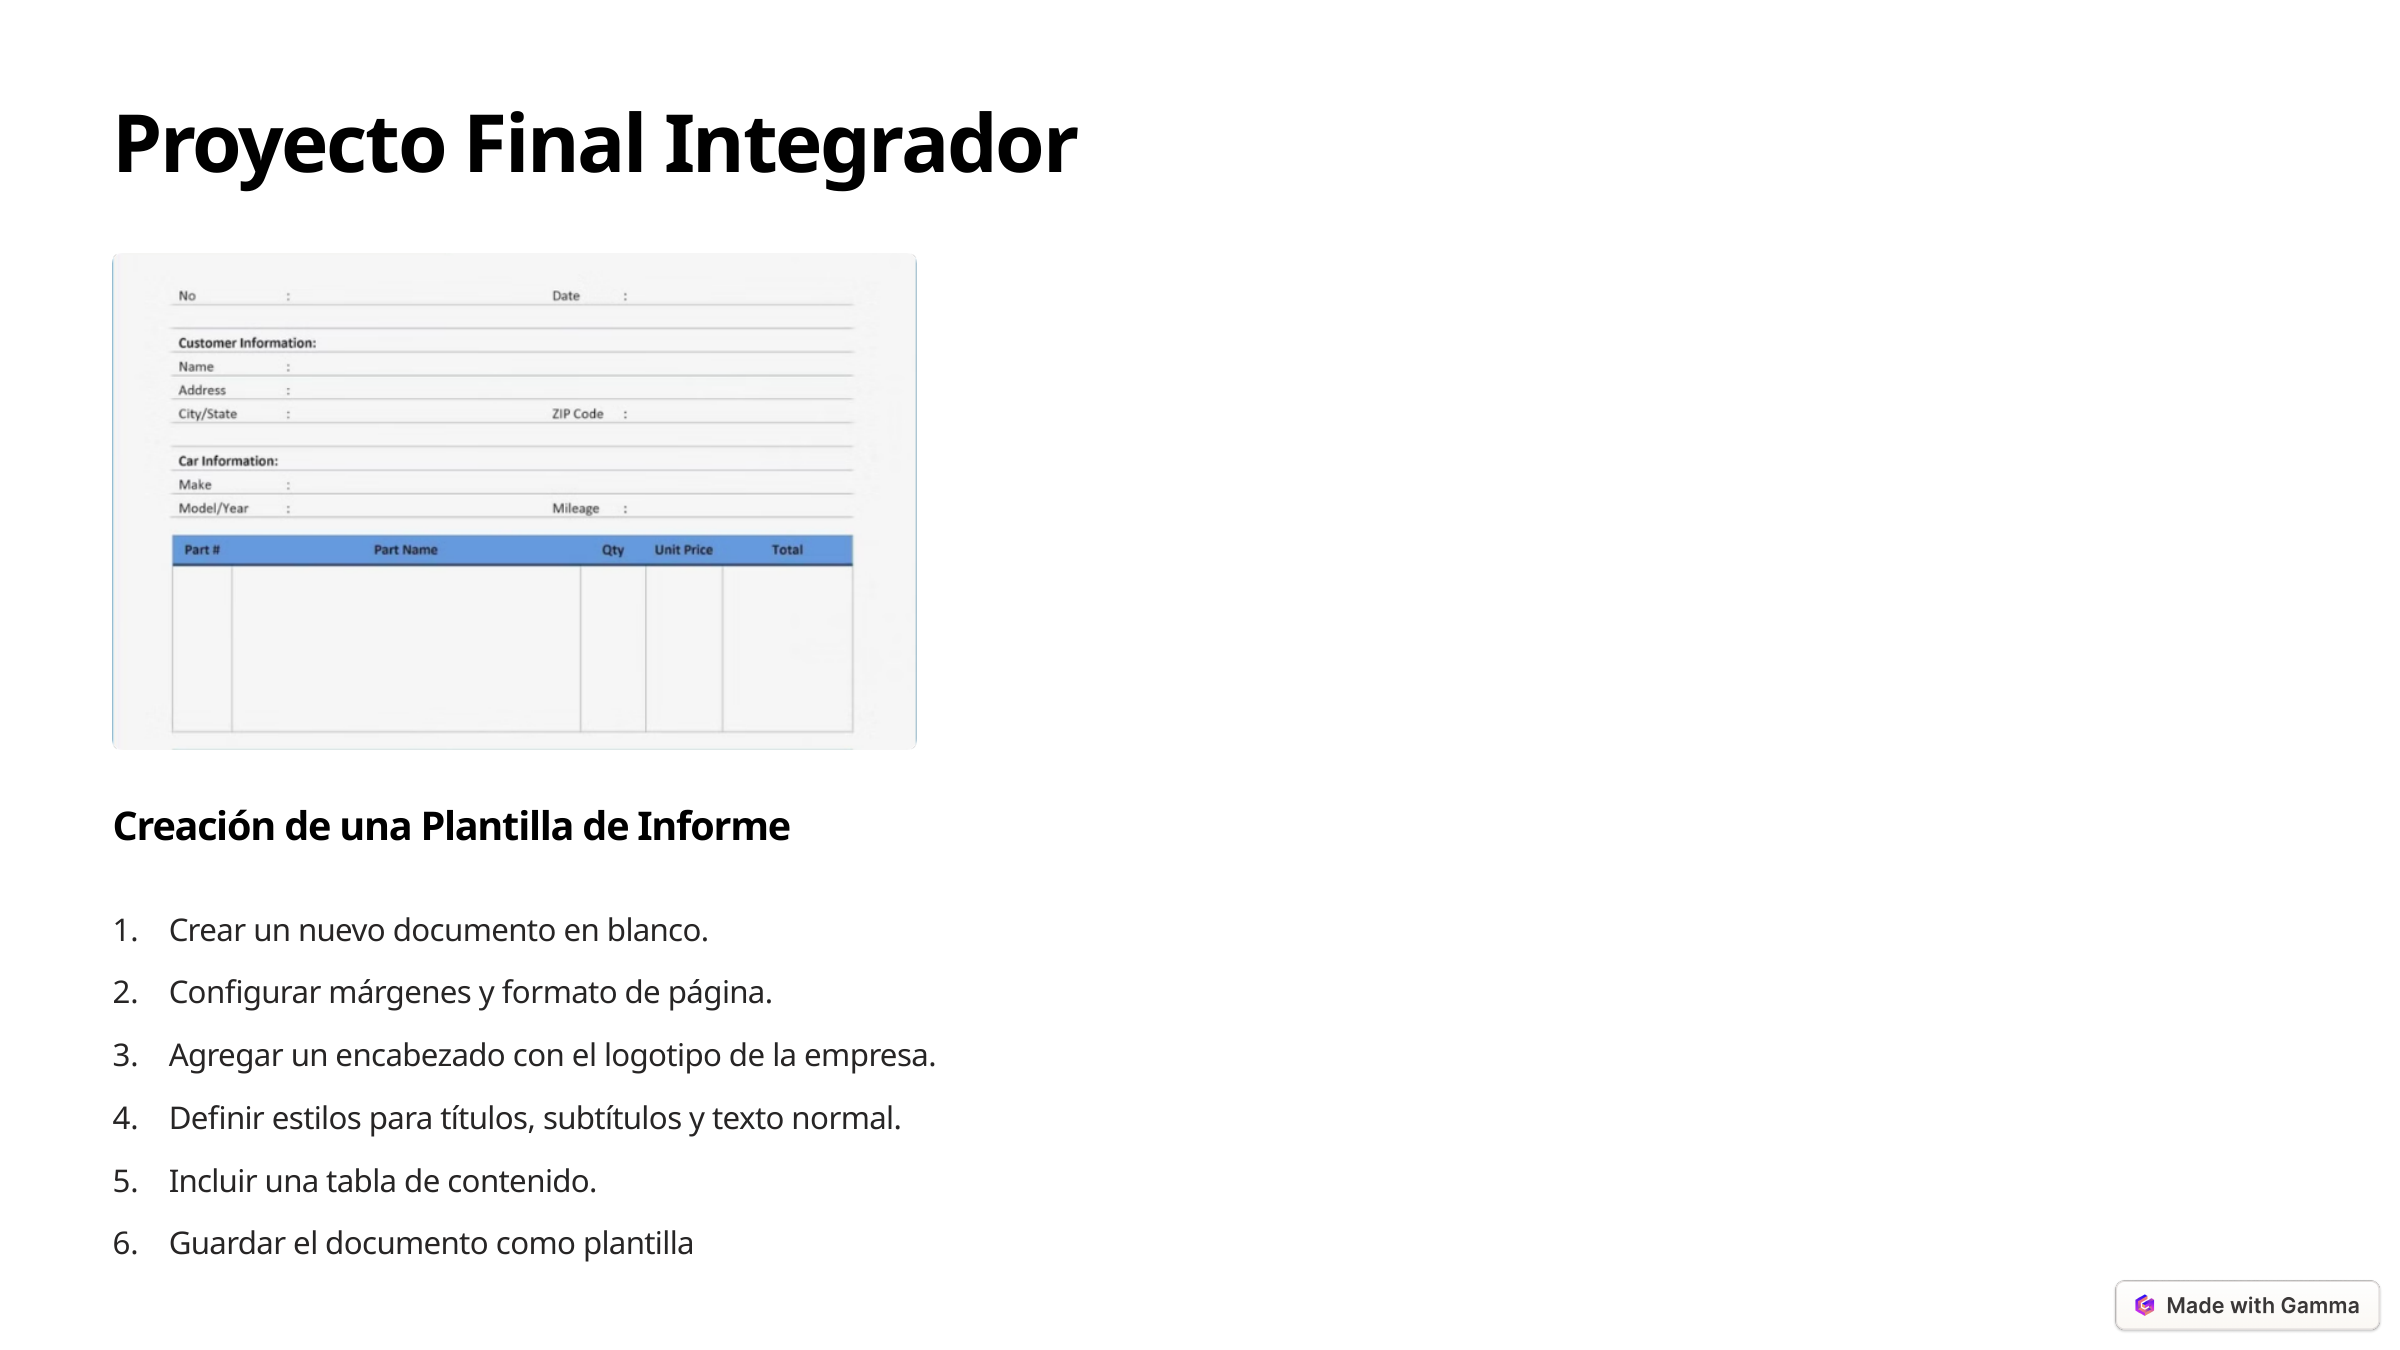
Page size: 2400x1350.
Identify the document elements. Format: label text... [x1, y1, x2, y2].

picture [2106, 1271, 2389, 1339]
text_box Configurar márgenes y formato de página. [112, 959, 2288, 1011]
text_box Incluir una tabla de contenido. [112, 1147, 2288, 1199]
picture [112, 253, 917, 750]
text_box Creación de una Plantilla de Informe [112, 798, 775, 849]
text_box Guardar el documento como plantilla [112, 1209, 2288, 1262]
text_box Definir estilos para títulos, subtítulos y texto normal. [112, 1084, 2288, 1136]
text_box Proyecto Final Integrador [112, 88, 1039, 190]
text_box Crear un nuevo documento en blanco. [112, 896, 2288, 948]
text_box Agregar un encabezado con el logotipo de la empresa. [112, 1021, 2288, 1074]
